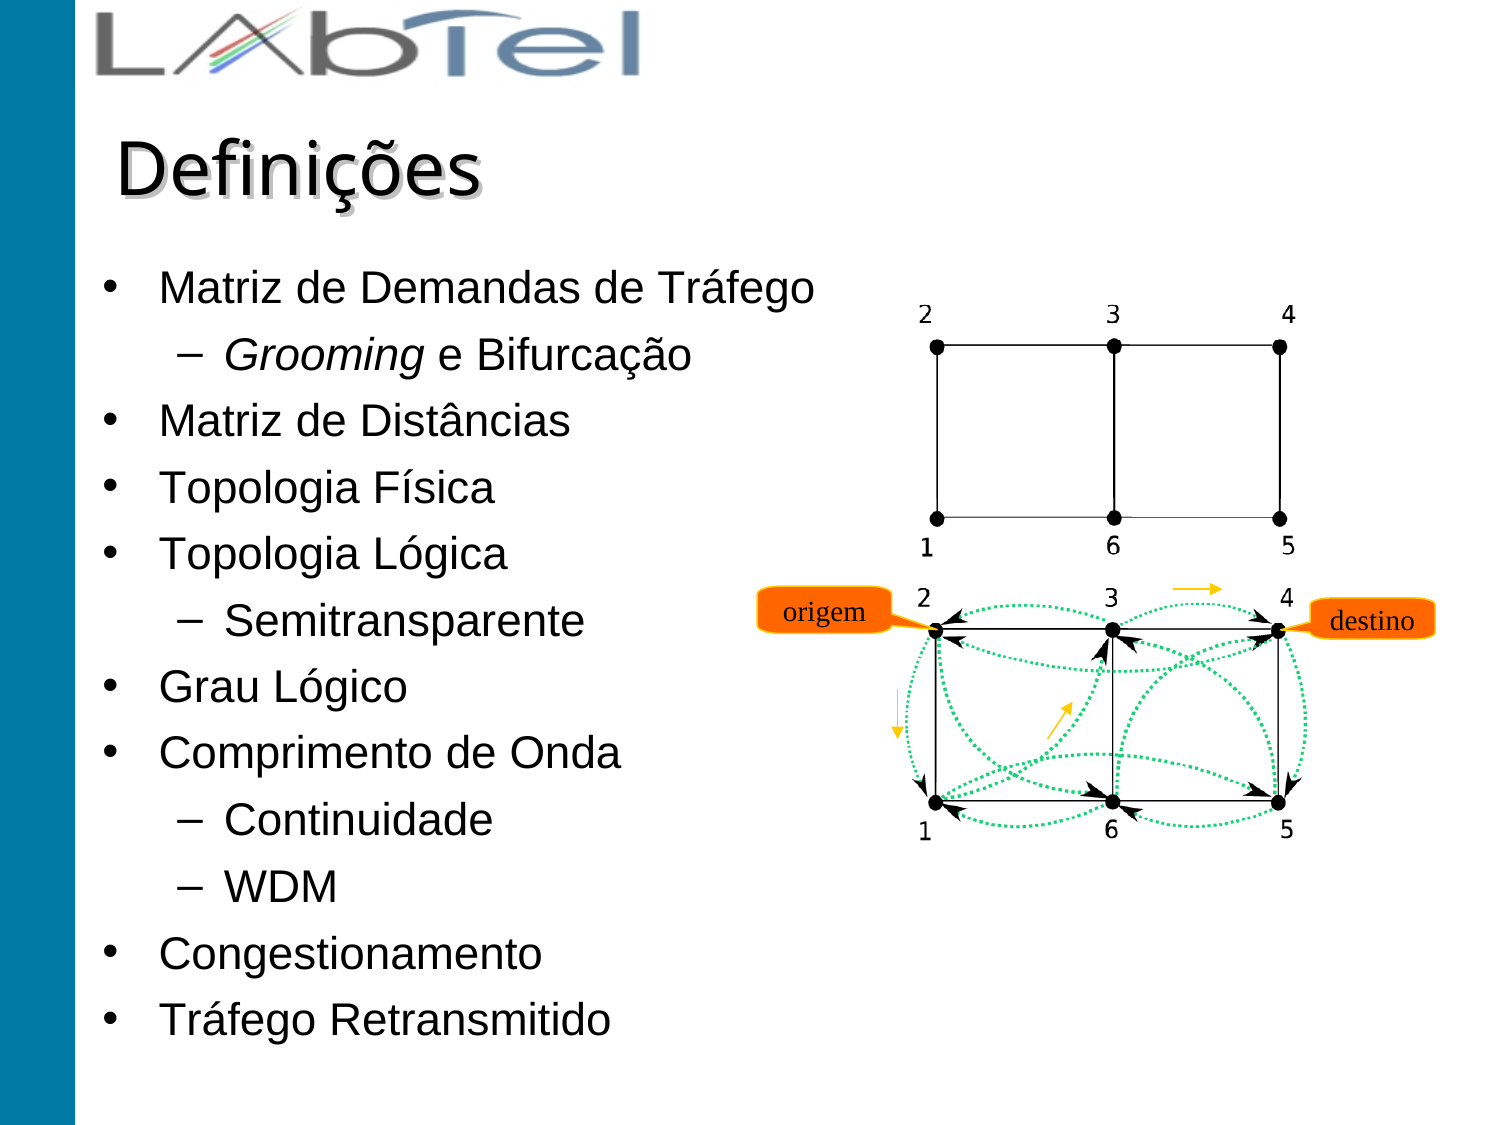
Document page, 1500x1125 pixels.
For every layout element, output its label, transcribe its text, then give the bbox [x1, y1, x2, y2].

picture [76, 0, 676, 88]
text_box origem [757, 586, 938, 634]
list Matriz de Demandas de Tráfego Grooming e Bifurcação Matriz de Distâncias Topologia Física Topologia Lógica Semitransparente Grau Lógico Comprimento de Onda Continuidade WDM Congestionamento Tráfego Retransmitido [87, 249, 1450, 1093]
title Definições [99, 112, 1300, 218]
text_box destino [1280, 597, 1436, 640]
